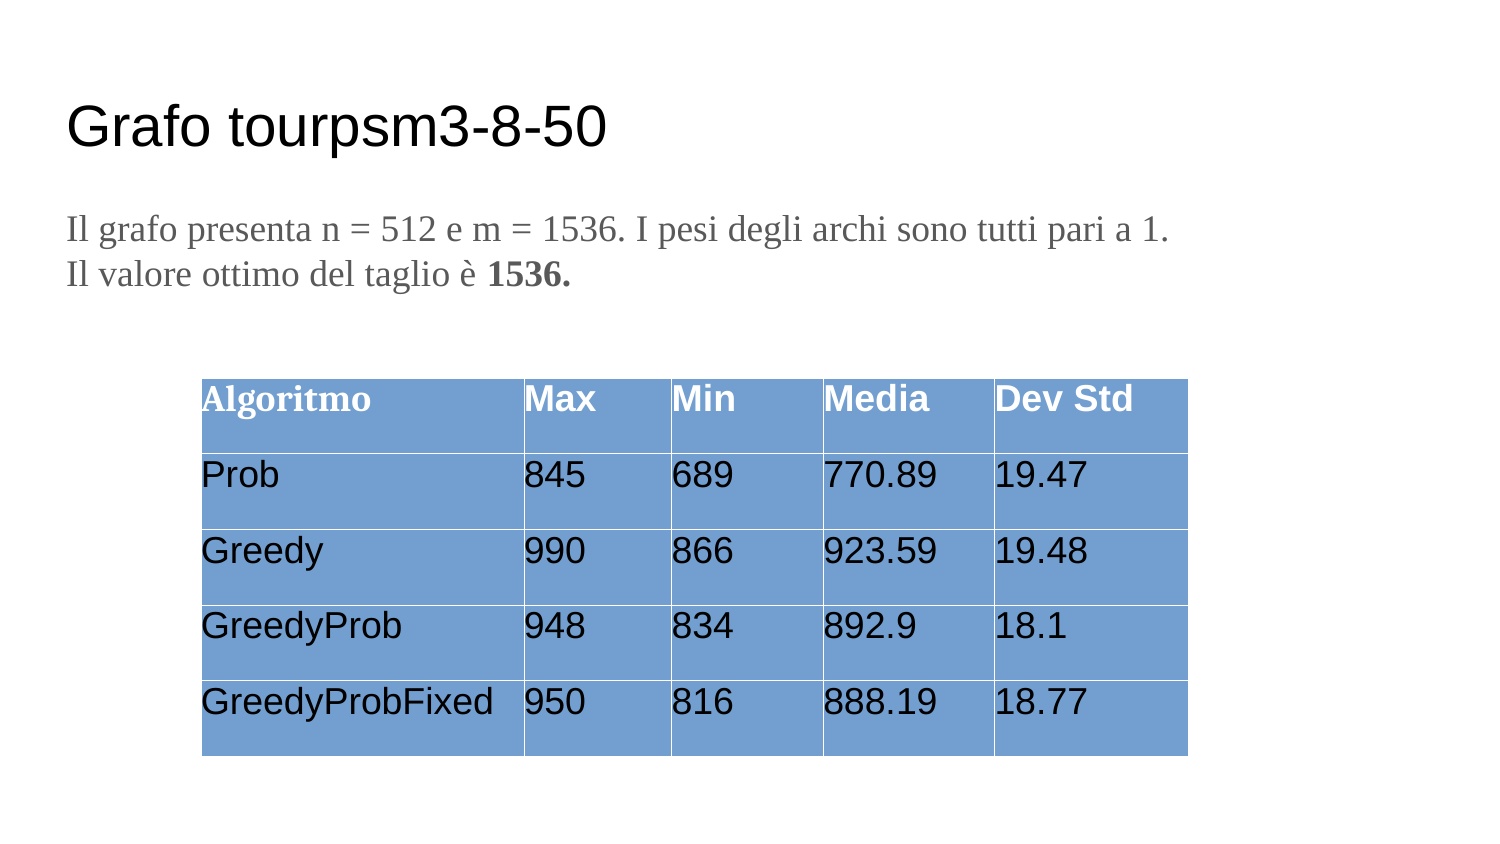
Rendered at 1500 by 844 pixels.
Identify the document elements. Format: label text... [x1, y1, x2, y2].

table_cell 845 [528, 475, 539, 485]
table_cell 990 [525, 530, 671, 605]
table_cell 990 [528, 540, 538, 552]
table_cell 950 [525, 701, 539, 712]
table_cell 948 [528, 615, 538, 627]
table_cell 845 [525, 454, 671, 529]
table_cell GreedyProb [202, 606, 524, 680]
table_cell 18.77 [995, 681, 1188, 756]
table_cell 816 [672, 681, 823, 756]
table_cell 18.1 [995, 606, 1188, 680]
table_cell 834 [672, 606, 823, 680]
table_cell Greedy [202, 530, 524, 605]
table_cell 892.9 [824, 606, 994, 680]
table_header Dev Std [995, 379, 1188, 453]
table_cell 689 [672, 454, 823, 529]
table_cell 948 [525, 606, 671, 680]
table_cell 770.89 [824, 454, 994, 529]
table_cell 990 [525, 550, 539, 561]
table_cell Prob [202, 454, 524, 529]
table_cell GreedyProbFixed [202, 681, 524, 756]
table_header Max [525, 379, 671, 453]
table_header Min [672, 379, 823, 453]
table_cell 866 [672, 530, 823, 605]
table_header Media [824, 379, 994, 453]
table_cell 888.19 [824, 681, 994, 756]
table_header Algoritmo [202, 379, 524, 453]
table_cell 923.59 [824, 530, 994, 605]
table_cell 950 [525, 681, 671, 756]
table_cell 950 [528, 691, 538, 703]
table_cell 19.47 [995, 454, 1188, 529]
table_cell 948 [525, 625, 539, 636]
table_cell 19.48 [995, 530, 1188, 605]
list Il grafo presenta n = 512 e m = 1536. I pesi degli archi sono tutti pari a 1. Il valore ottimo del taglio è 1536. [51, 189, 1449, 750]
title Grafo tourpsm3-8-50 [51, 72, 1449, 167]
table_cell 845 [529, 463, 538, 472]
